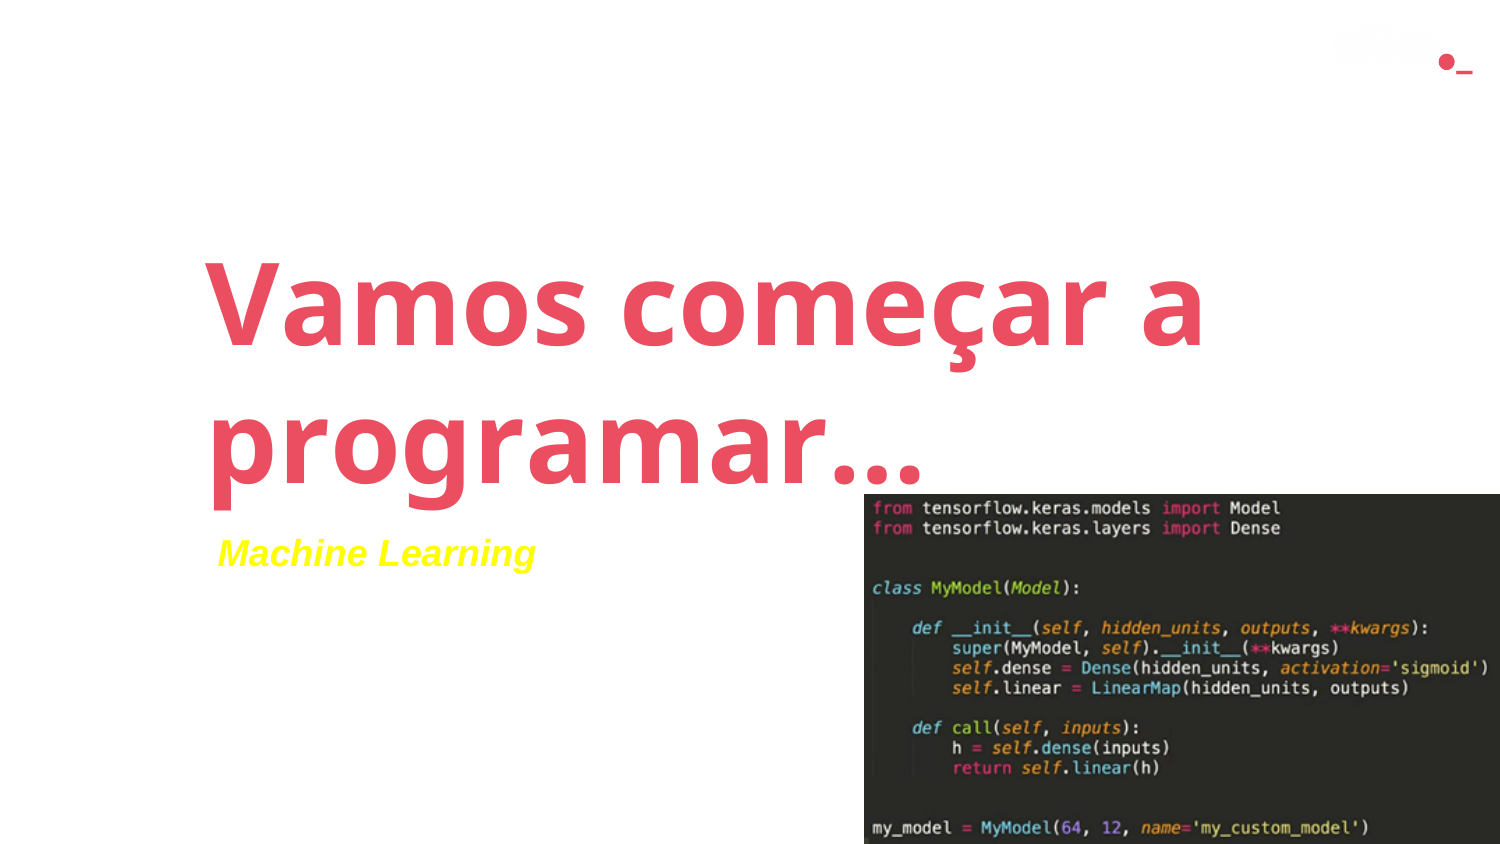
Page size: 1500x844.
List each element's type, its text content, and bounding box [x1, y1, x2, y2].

picture [864, 495, 1500, 844]
picture [1333, 19, 1473, 75]
text_box Vamos começar a programar… [190, 216, 1270, 366]
text_box Machine Learning [0, 513, 618, 590]
text_box Prof. Dr. Diego Bruno [190, 410, 920, 561]
